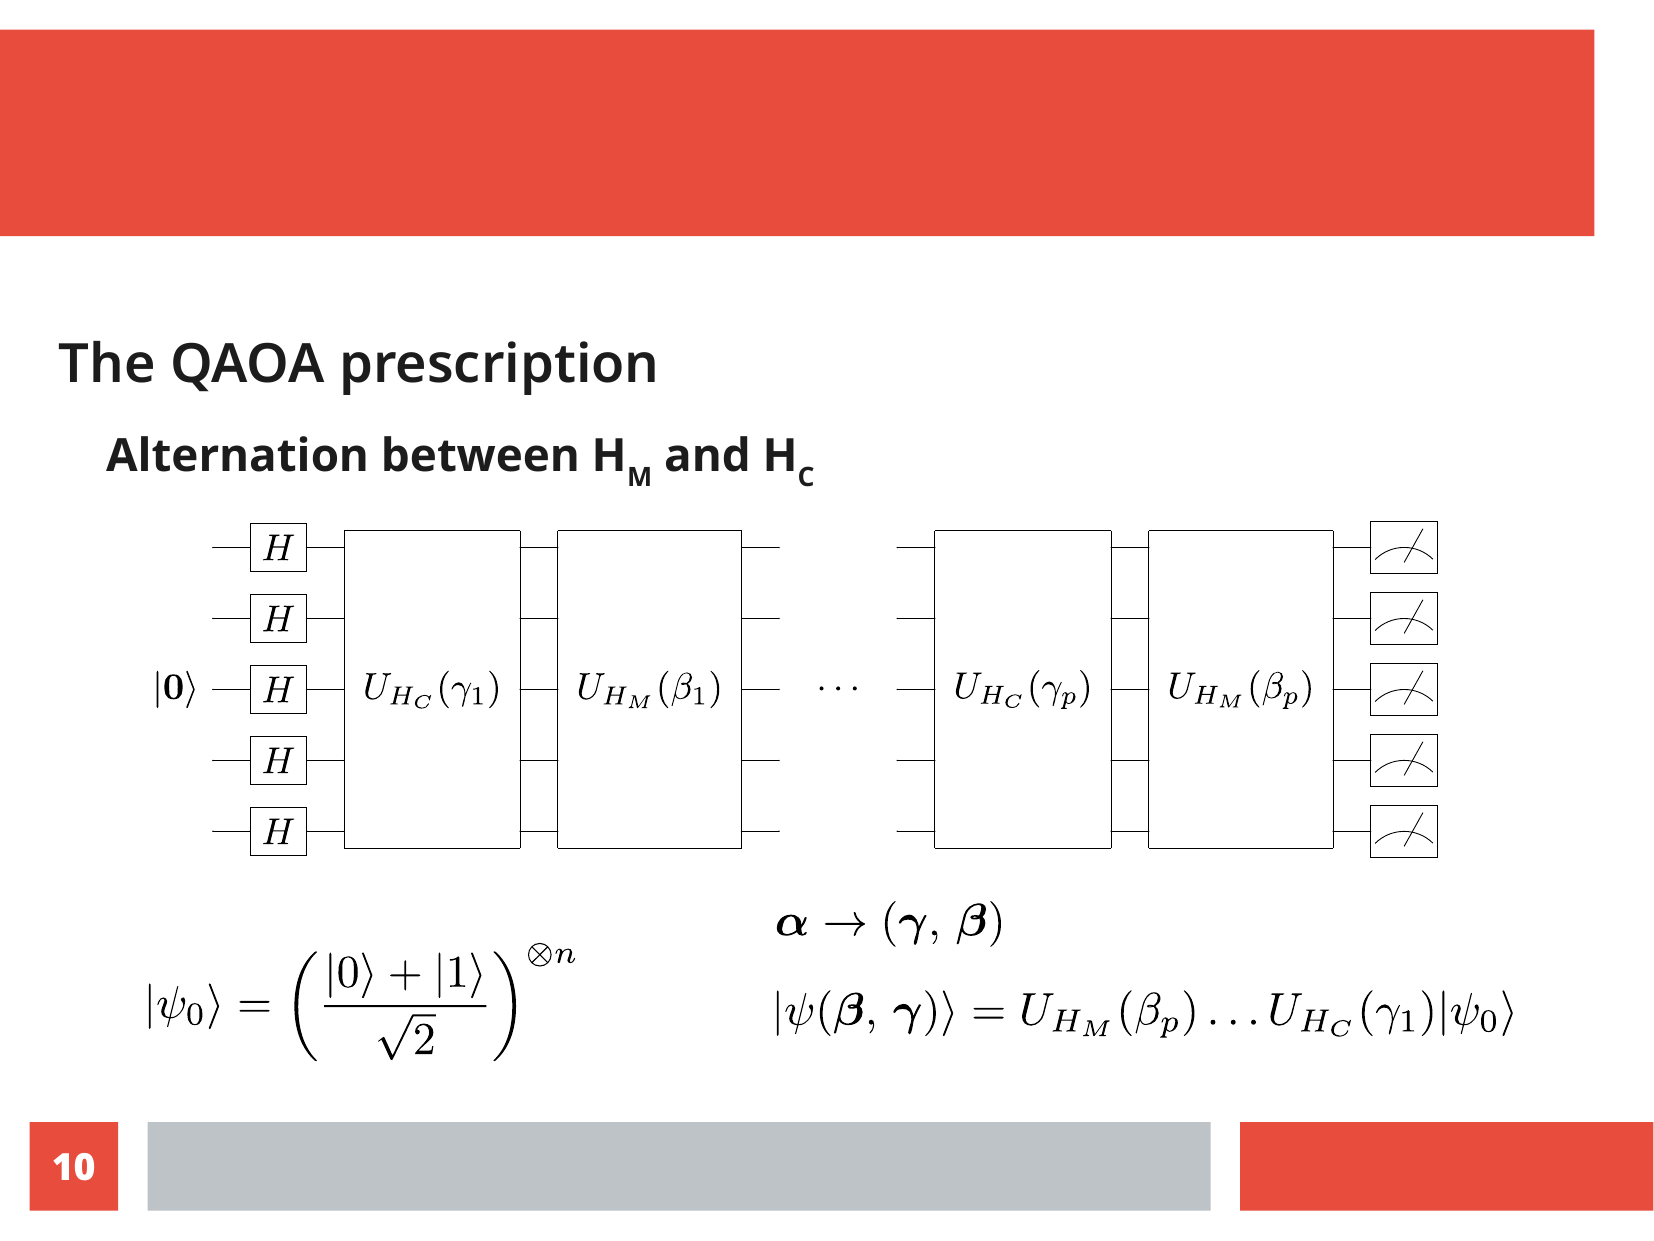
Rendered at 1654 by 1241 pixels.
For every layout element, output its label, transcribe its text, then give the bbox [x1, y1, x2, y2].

text_box [1451, 992, 1479, 1035]
text_box [1421, 990, 1433, 1037]
text_box [955, 672, 982, 699]
text_box [1270, 993, 1303, 1026]
text_box [1250, 670, 1260, 708]
text_box [262, 534, 295, 561]
text_box [471, 952, 482, 999]
text_box [898, 914, 927, 946]
text_box [819, 990, 831, 1037]
text_box [868, 1019, 875, 1034]
text_box [208, 983, 220, 1030]
text_box [1052, 1009, 1082, 1032]
text_box [824, 911, 866, 936]
text_box [390, 686, 414, 705]
text_box [931, 930, 938, 945]
text_box [262, 605, 295, 632]
text_box [1219, 694, 1242, 708]
text_box [338, 956, 358, 988]
text_box [164, 674, 183, 700]
text_box [1194, 685, 1219, 704]
text_box [925, 990, 936, 1037]
text_box [628, 695, 651, 709]
text_box [671, 672, 693, 707]
text_box [1481, 1010, 1496, 1033]
text_box [990, 901, 1001, 947]
text_box [362, 952, 373, 999]
text_box [1375, 1004, 1401, 1035]
text_box [449, 956, 466, 987]
text_box [1502, 990, 1513, 1037]
text_box [785, 992, 814, 1035]
text_box [493, 951, 517, 1062]
text_box [365, 673, 392, 700]
text_box [527, 942, 552, 967]
text_box [1030, 670, 1040, 708]
text_box [1005, 694, 1022, 709]
text_box [1120, 990, 1132, 1037]
text_box [1331, 1019, 1351, 1037]
text_box [473, 686, 483, 705]
text_box [262, 747, 295, 774]
text_box [603, 686, 627, 705]
text_box [710, 670, 720, 709]
text_box [1159, 1017, 1178, 1038]
text_box [186, 670, 195, 709]
text_box [956, 903, 986, 945]
text_box [262, 676, 295, 703]
text_box [942, 990, 954, 1037]
text_box [893, 1003, 922, 1035]
text_box [187, 1003, 203, 1026]
text_box [578, 673, 605, 700]
text_box [659, 670, 669, 709]
text_box [1183, 990, 1195, 1037]
text_box [1302, 670, 1311, 708]
text_box [1022, 993, 1054, 1026]
text_box [555, 948, 576, 964]
text_box [833, 992, 864, 1034]
text_box [157, 985, 186, 1028]
text_box [980, 685, 1004, 704]
text_box [1082, 1020, 1110, 1037]
text_box [1042, 681, 1062, 707]
text_box [440, 670, 449, 709]
text_box [1402, 1010, 1415, 1032]
text_box [489, 670, 498, 709]
text_box [415, 1023, 434, 1055]
text_box [694, 686, 705, 705]
text_box [1080, 670, 1089, 708]
text_box [776, 914, 807, 936]
text_box [390, 960, 421, 991]
text_box [262, 818, 295, 845]
text_box [1361, 990, 1373, 1037]
text_box [1262, 671, 1284, 706]
list The QAOA prescription Alternation between HM and HC [59, 324, 1565, 1093]
text_box [1300, 1009, 1330, 1032]
text_box [1169, 672, 1196, 699]
text_box [294, 951, 317, 1062]
text_box [1282, 692, 1298, 709]
text_box [414, 694, 432, 709]
text_box [1135, 992, 1161, 1034]
text_box [451, 682, 472, 707]
text_box [1060, 692, 1076, 709]
text_box [884, 901, 896, 947]
text_box [378, 1014, 436, 1061]
